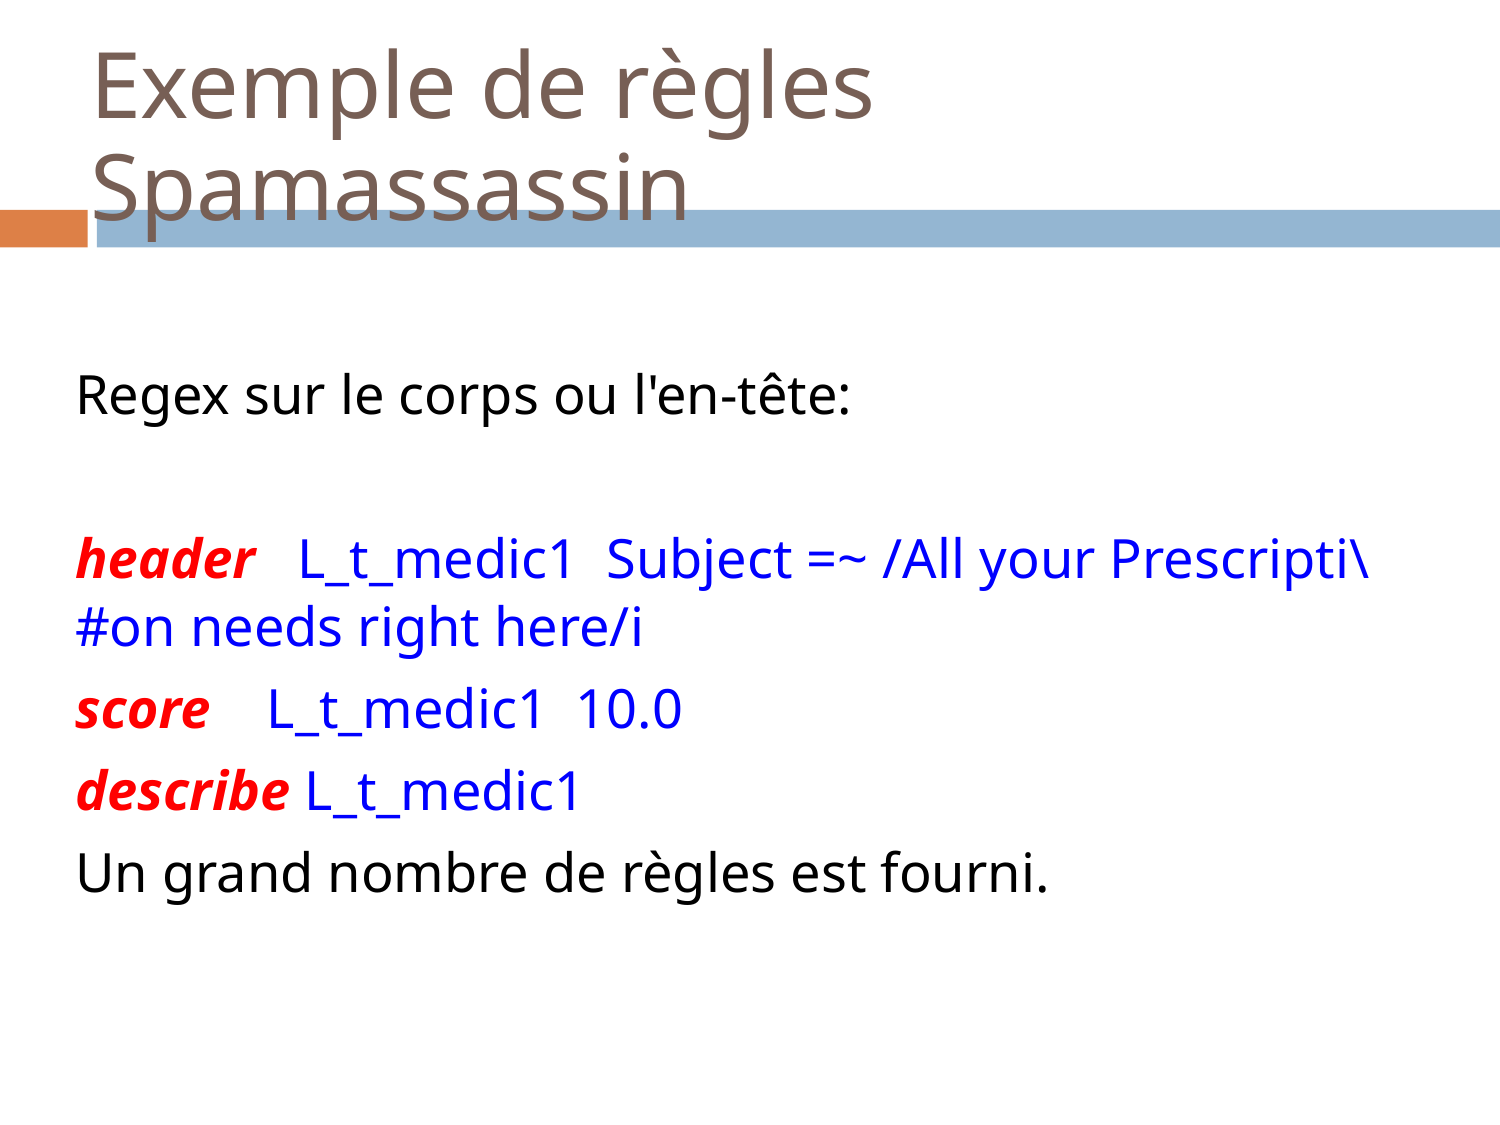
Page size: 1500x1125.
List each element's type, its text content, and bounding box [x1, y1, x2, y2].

subtitle Regex sur le corps ou l'en-tête: header L_t_medic1 Subject =~ /All your Prescripti\#on needs right here/i score L_t_medic1 10.0 describe L_t_medic1 Un grand nombre de règles est fourni. [75, 260, 1426, 1003]
title Exemple de règles Spamassassin [75, 24, 1489, 253]
